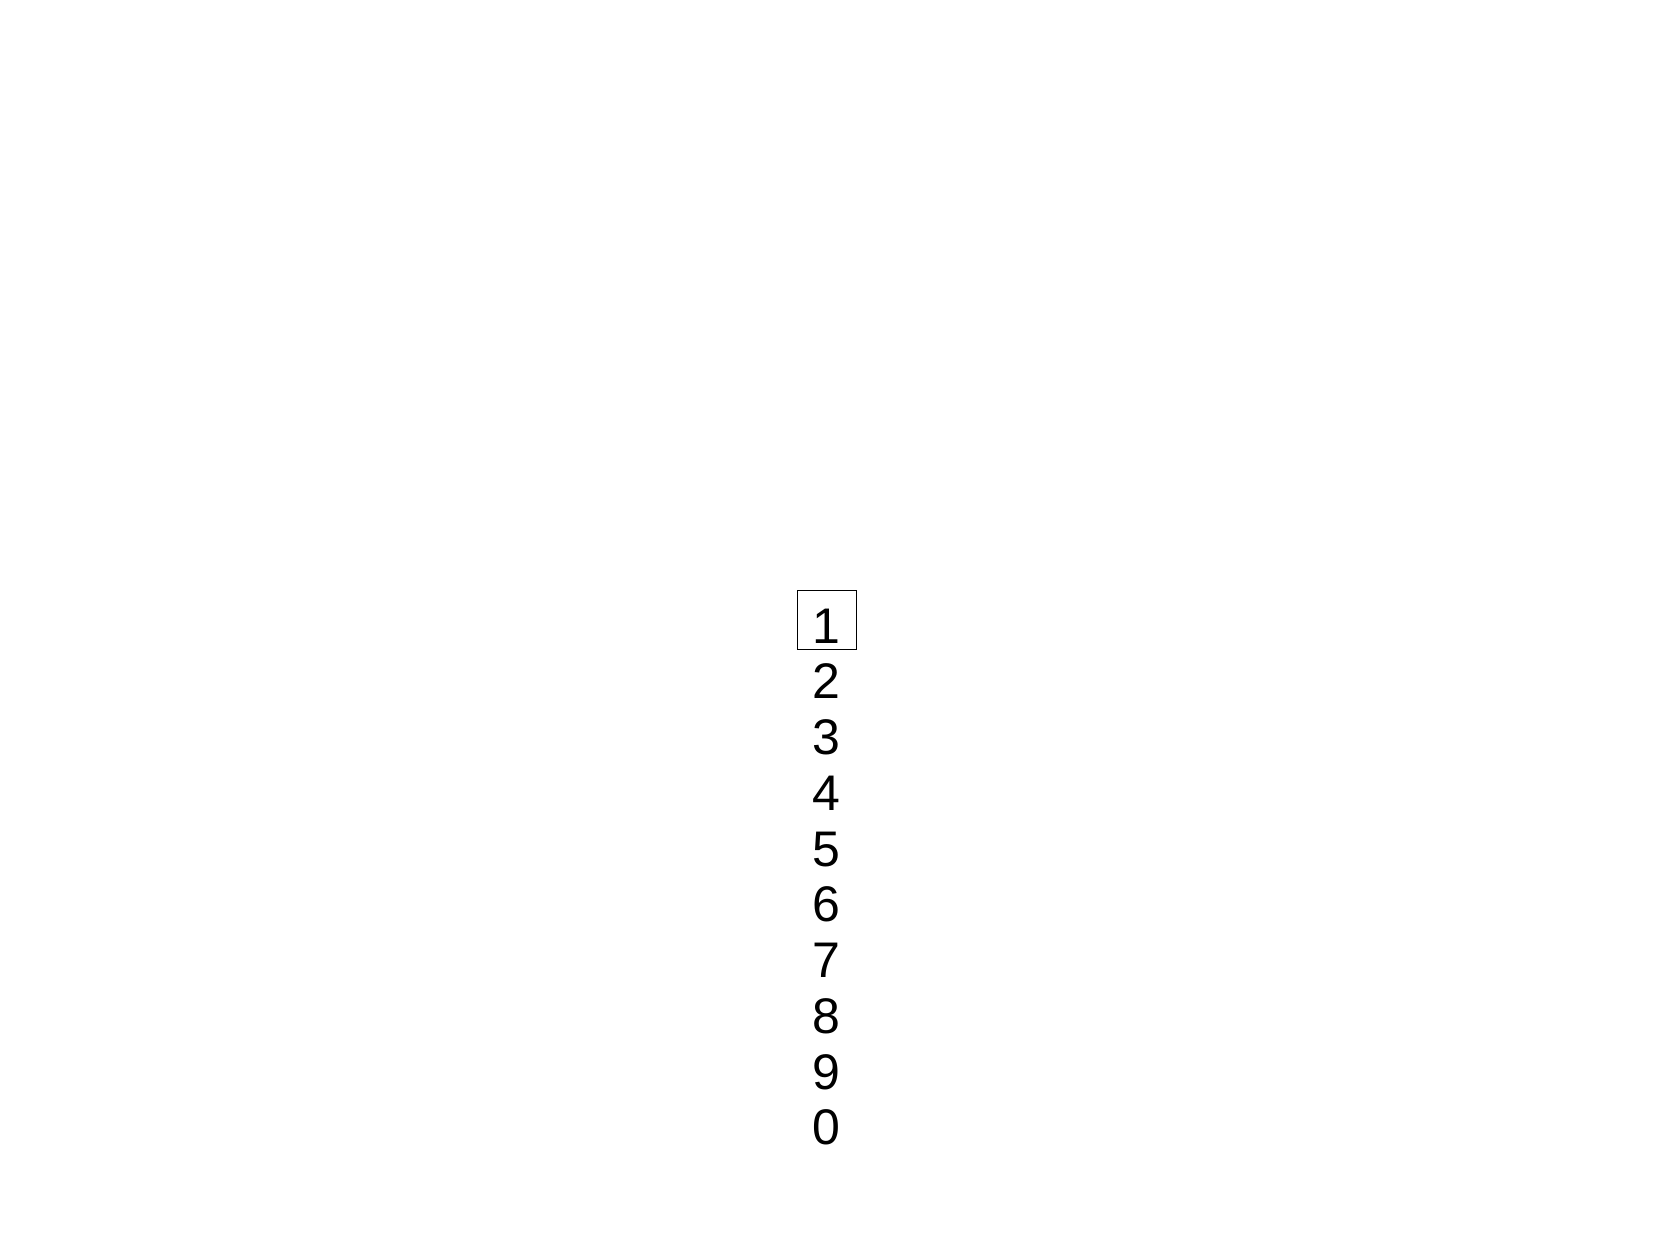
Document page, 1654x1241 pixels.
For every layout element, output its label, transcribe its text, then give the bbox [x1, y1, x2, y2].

text_box 1 2 3 4 5 6 7 8 9 0 [797, 590, 857, 650]
